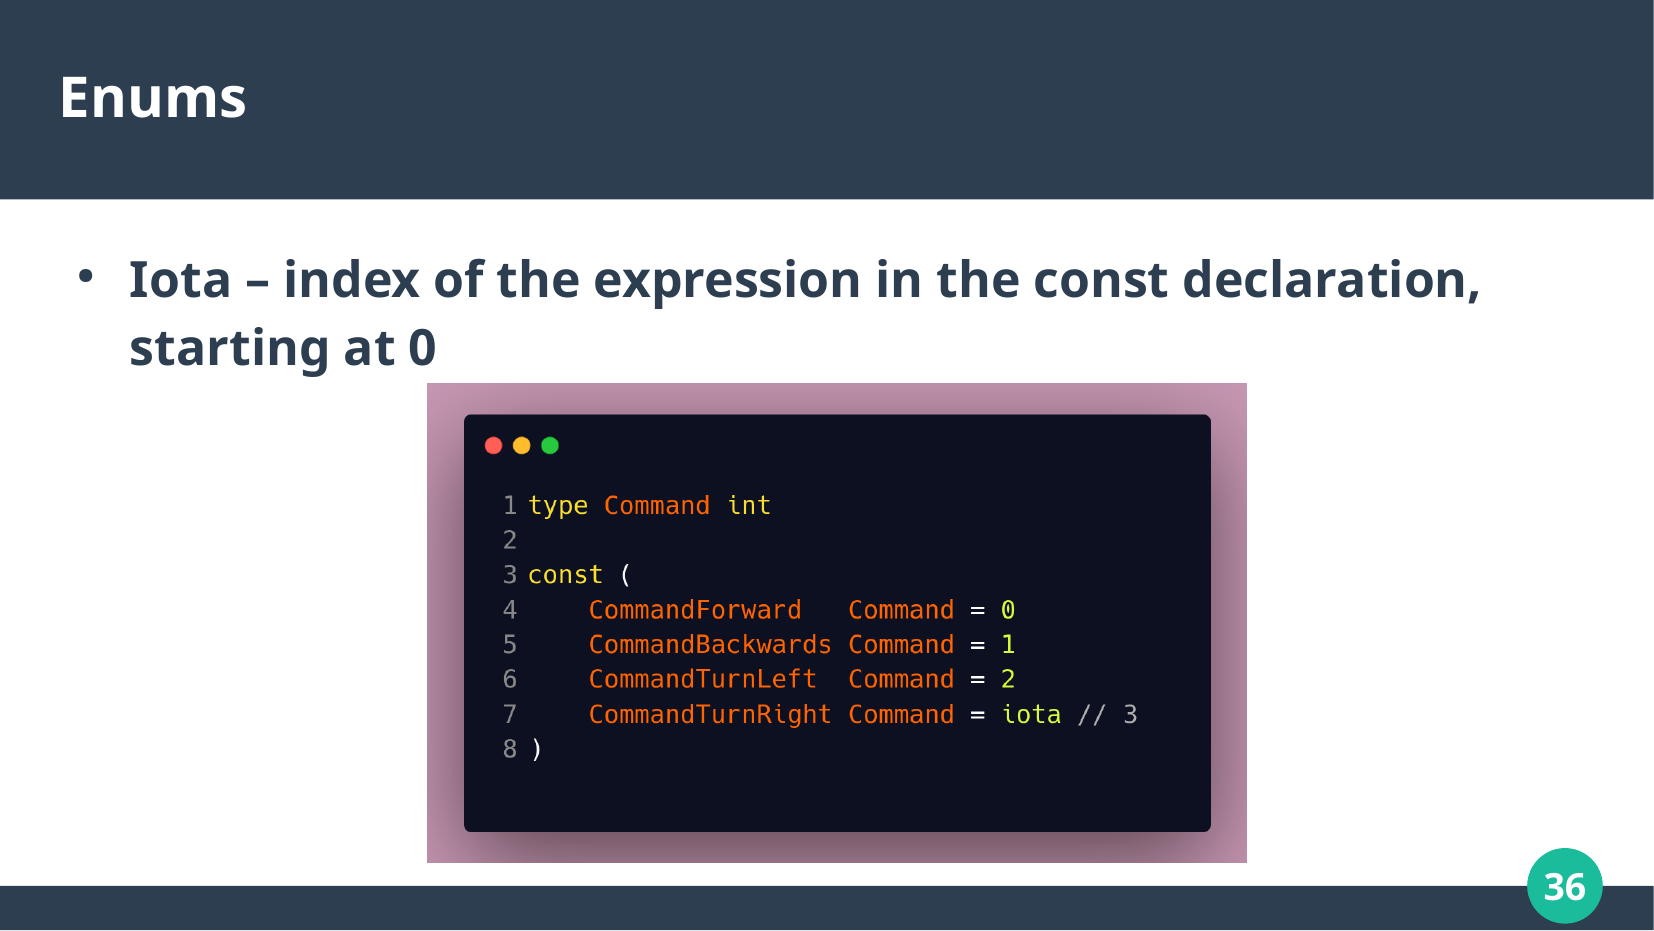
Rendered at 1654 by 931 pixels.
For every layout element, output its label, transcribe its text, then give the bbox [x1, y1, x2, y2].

picture [427, 383, 1247, 863]
title Enums [59, 37, 1595, 155]
list Iota – index of the expression in the const declaration, starting at 0 [59, 243, 1595, 413]
